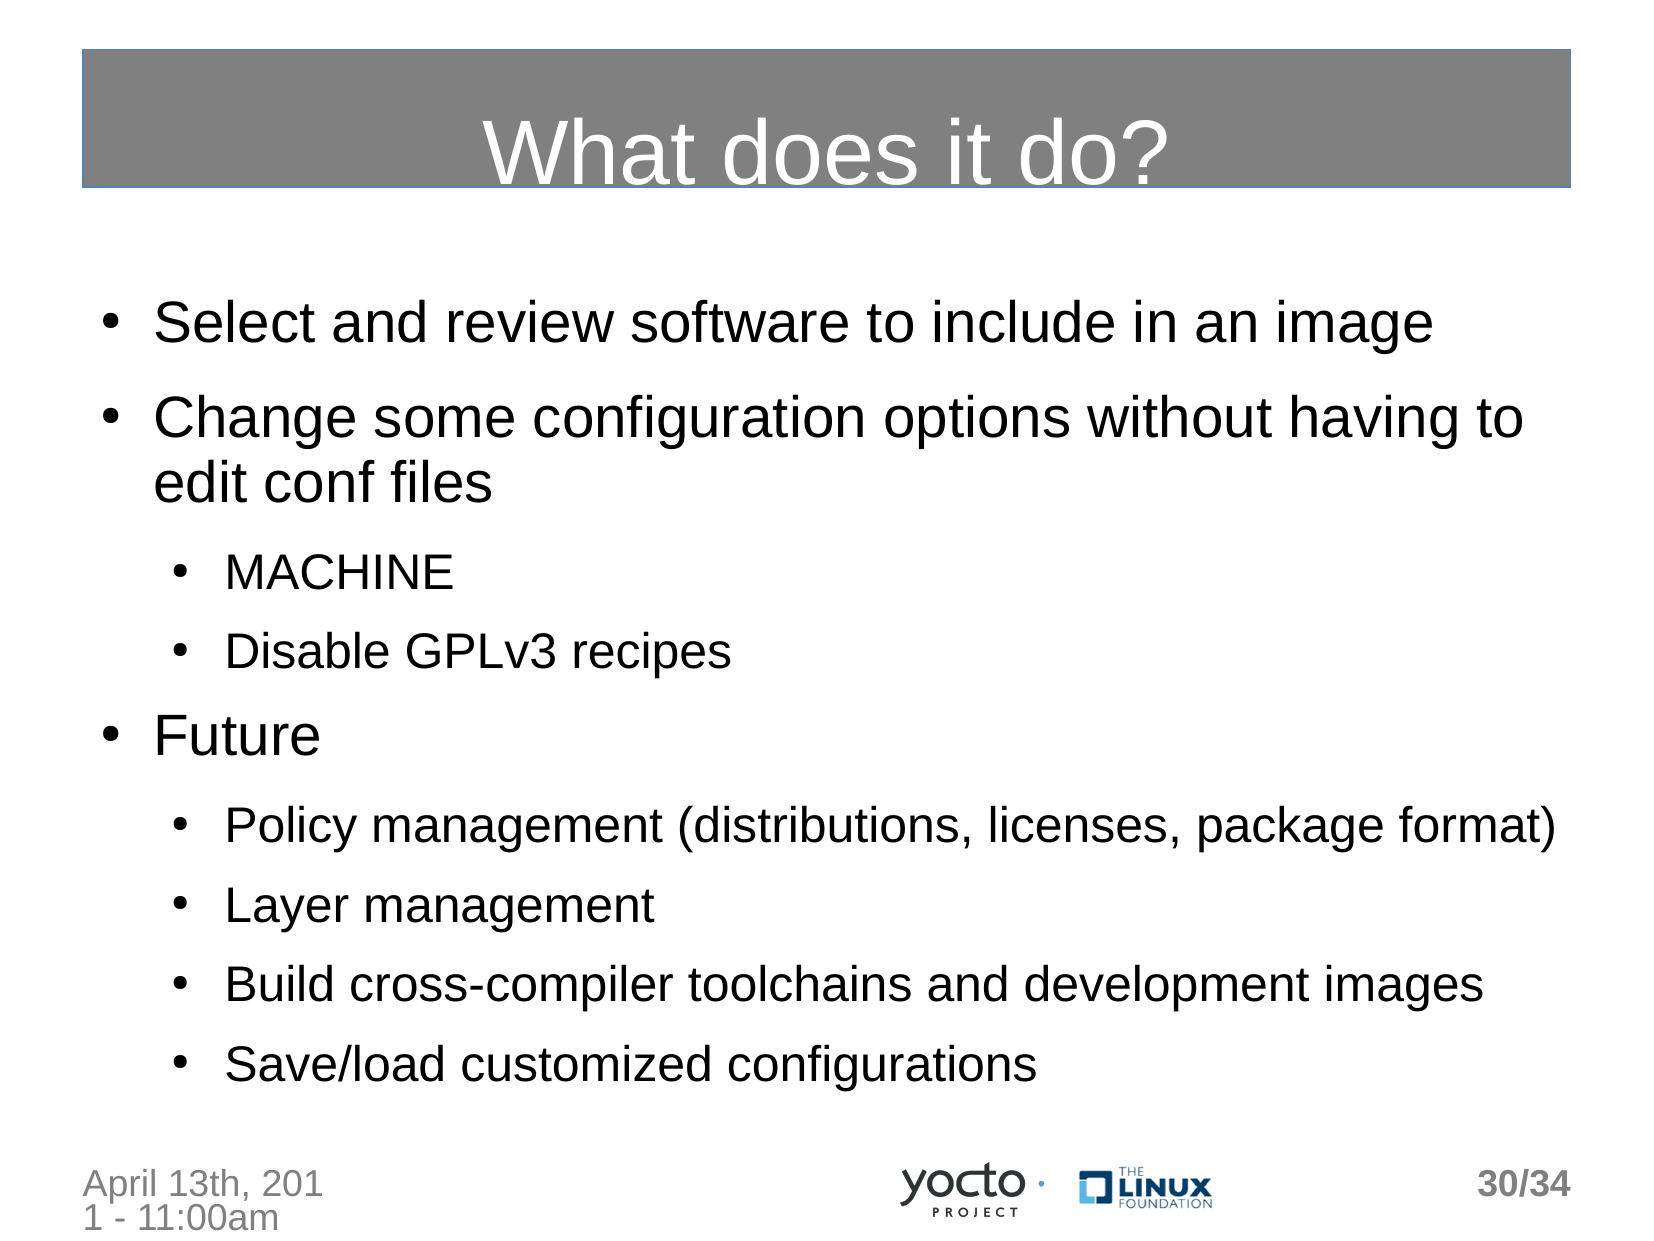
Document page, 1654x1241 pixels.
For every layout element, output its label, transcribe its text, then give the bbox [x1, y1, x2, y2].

picture [1075, 1162, 1215, 1211]
title What does it do? [82, 56, 1571, 250]
list Select and review software to include in an image Change some configuration options without having to edit conf files MACHINE Disable GPLv3 recipes Future Policy management (distributions, licenses, package format) Layer management Build cross-compiler toolchains and development images Save/load customized configurations [82, 290, 1571, 1109]
picture [900, 1162, 1044, 1217]
